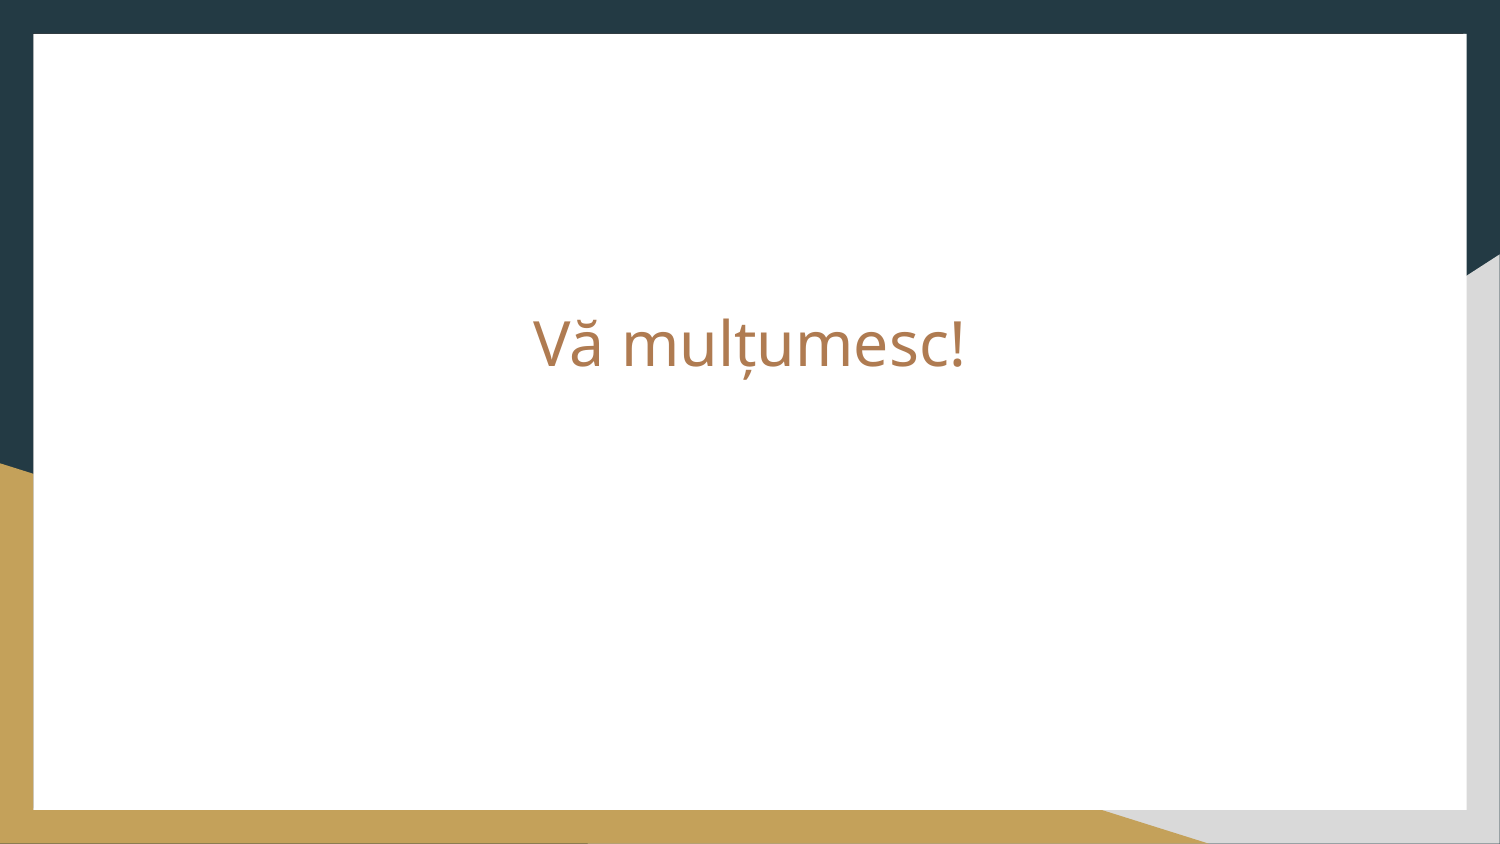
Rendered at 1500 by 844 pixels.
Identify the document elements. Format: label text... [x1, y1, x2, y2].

title Vă mulțumesc! [134, 289, 1366, 446]
